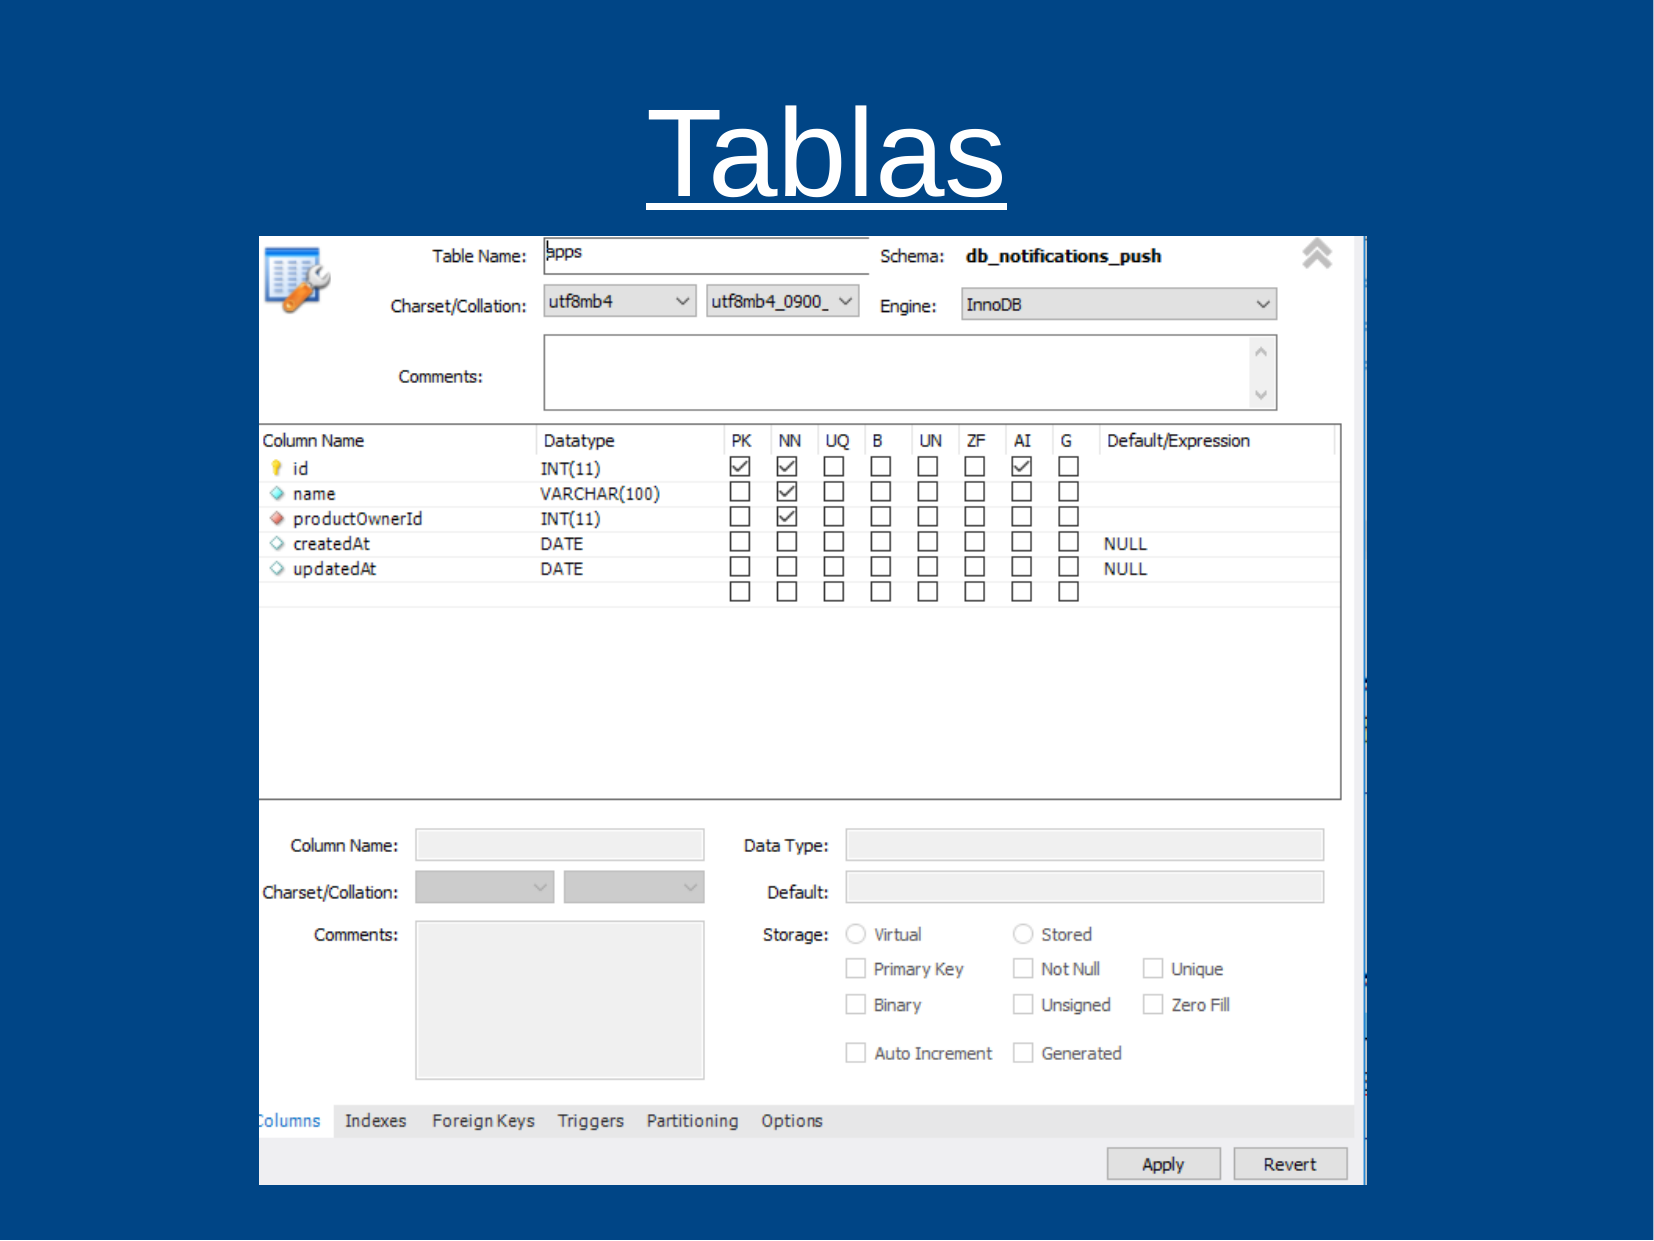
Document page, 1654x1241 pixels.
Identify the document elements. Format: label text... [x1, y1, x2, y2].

picture [259, 236, 1367, 1185]
title Tablas [82, 49, 1571, 257]
